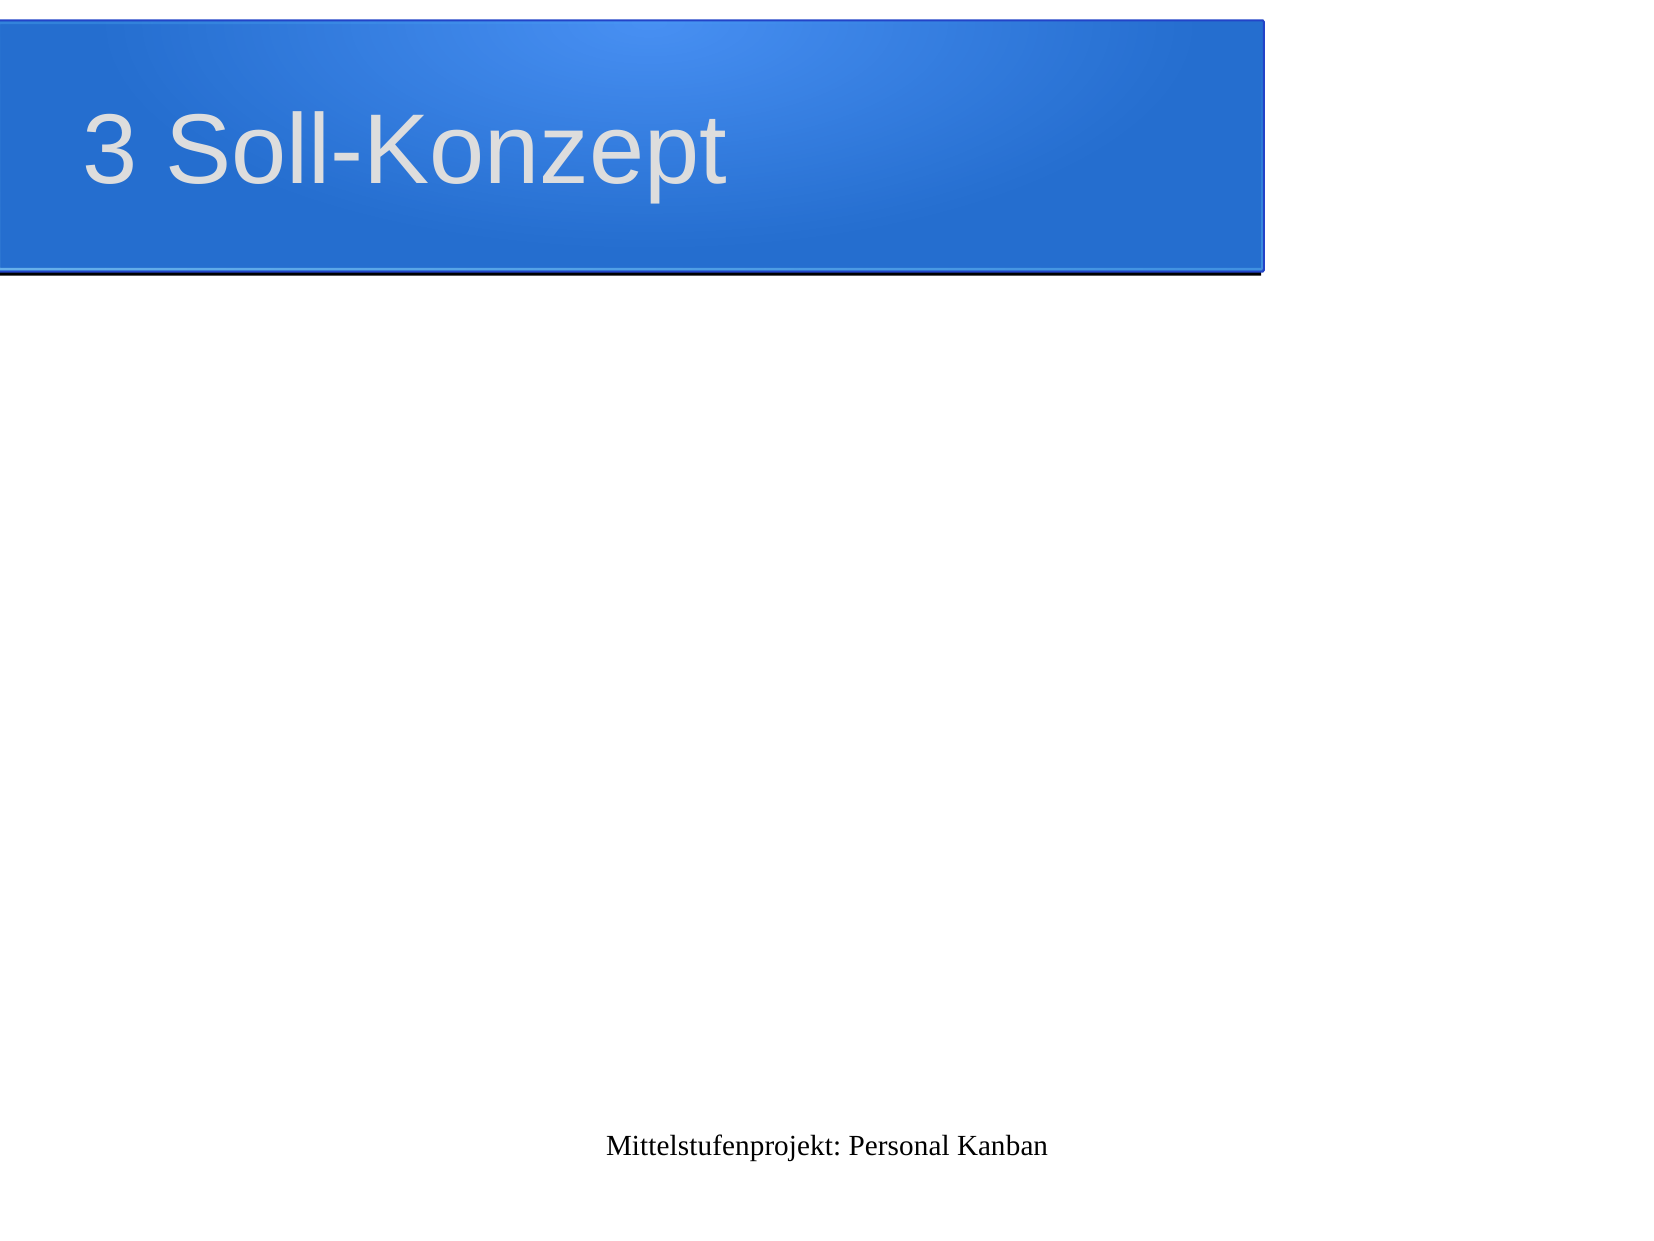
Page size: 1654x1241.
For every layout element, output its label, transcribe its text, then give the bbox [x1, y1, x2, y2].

title 3 Soll-Konzept [82, 47, 1235, 252]
